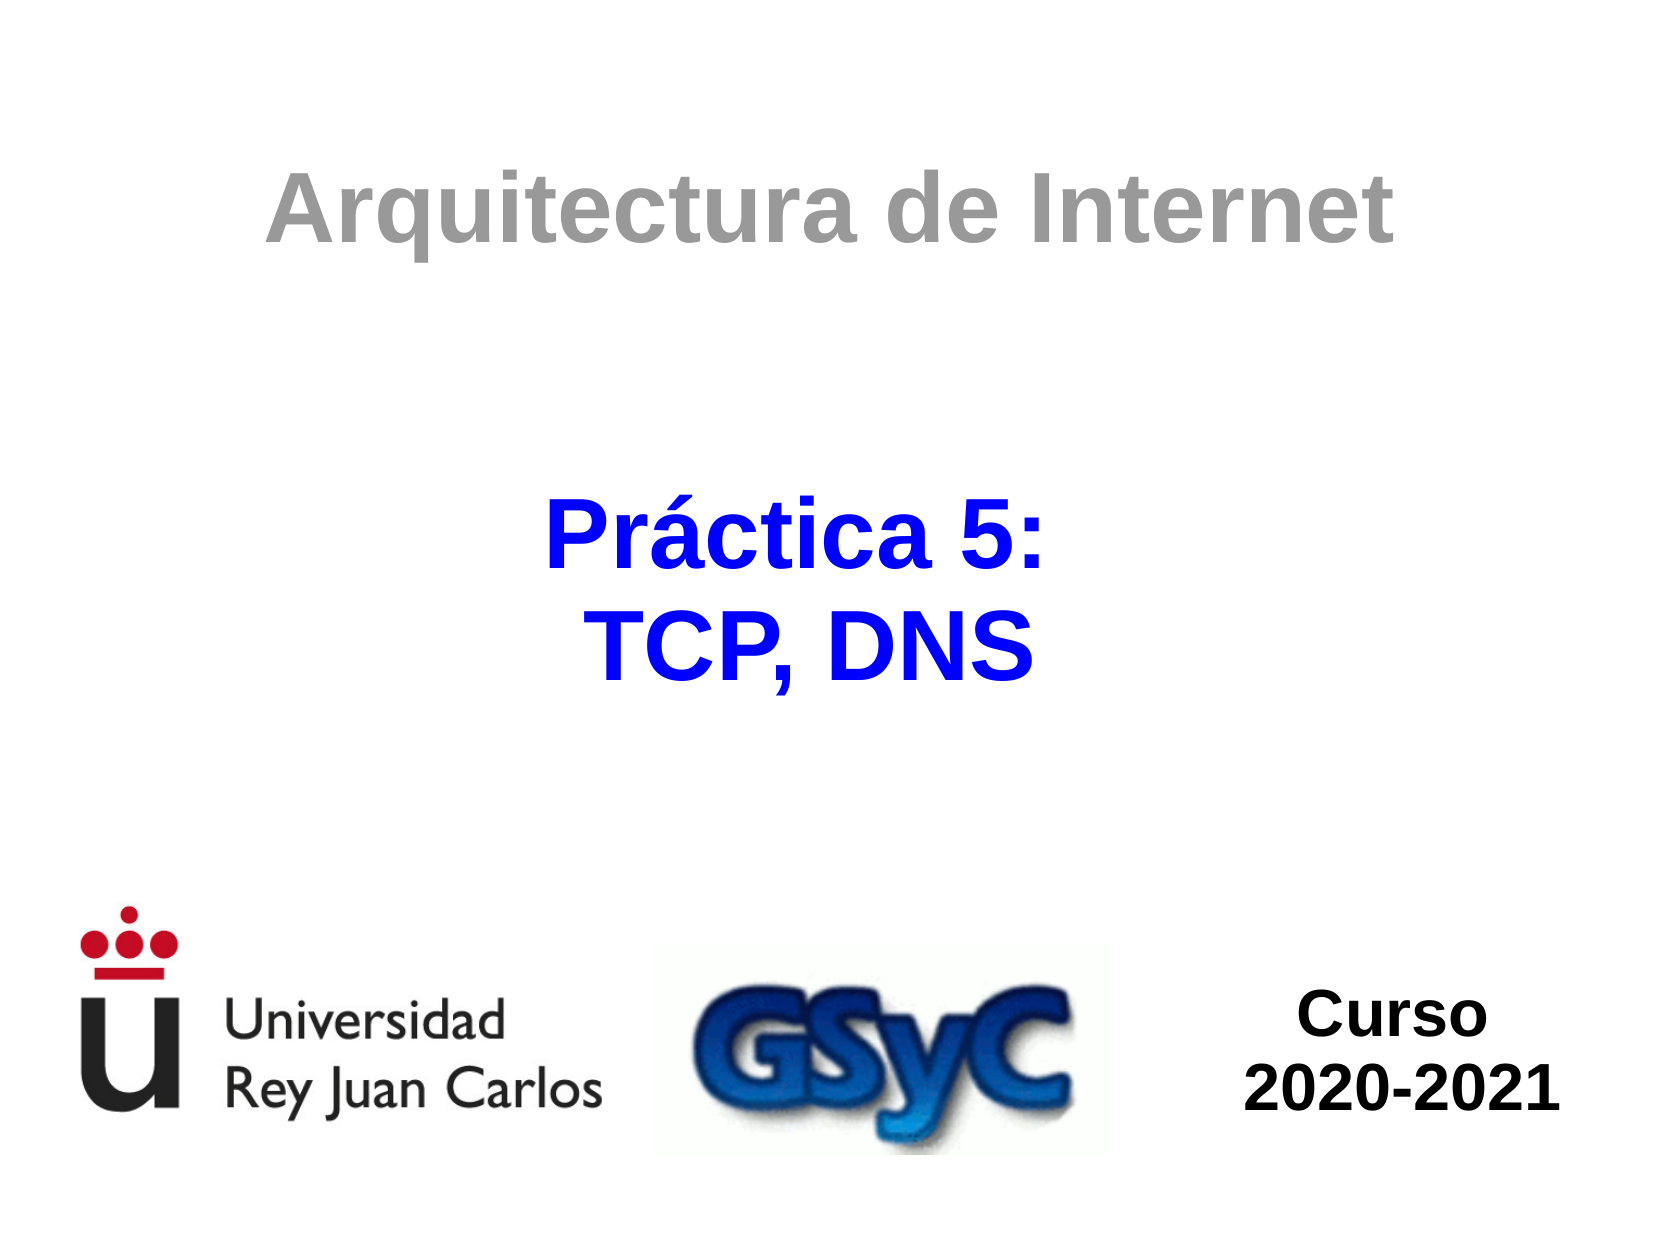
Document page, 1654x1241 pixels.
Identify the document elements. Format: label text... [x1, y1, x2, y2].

picture [653, 944, 1111, 1156]
title Práctica 5: TCP, DNS [135, 422, 1486, 758]
picture [46, 884, 631, 1141]
title Curso 2020-2021 [1200, 975, 1606, 1126]
title Arquitectura de Internet [144, 39, 1516, 376]
